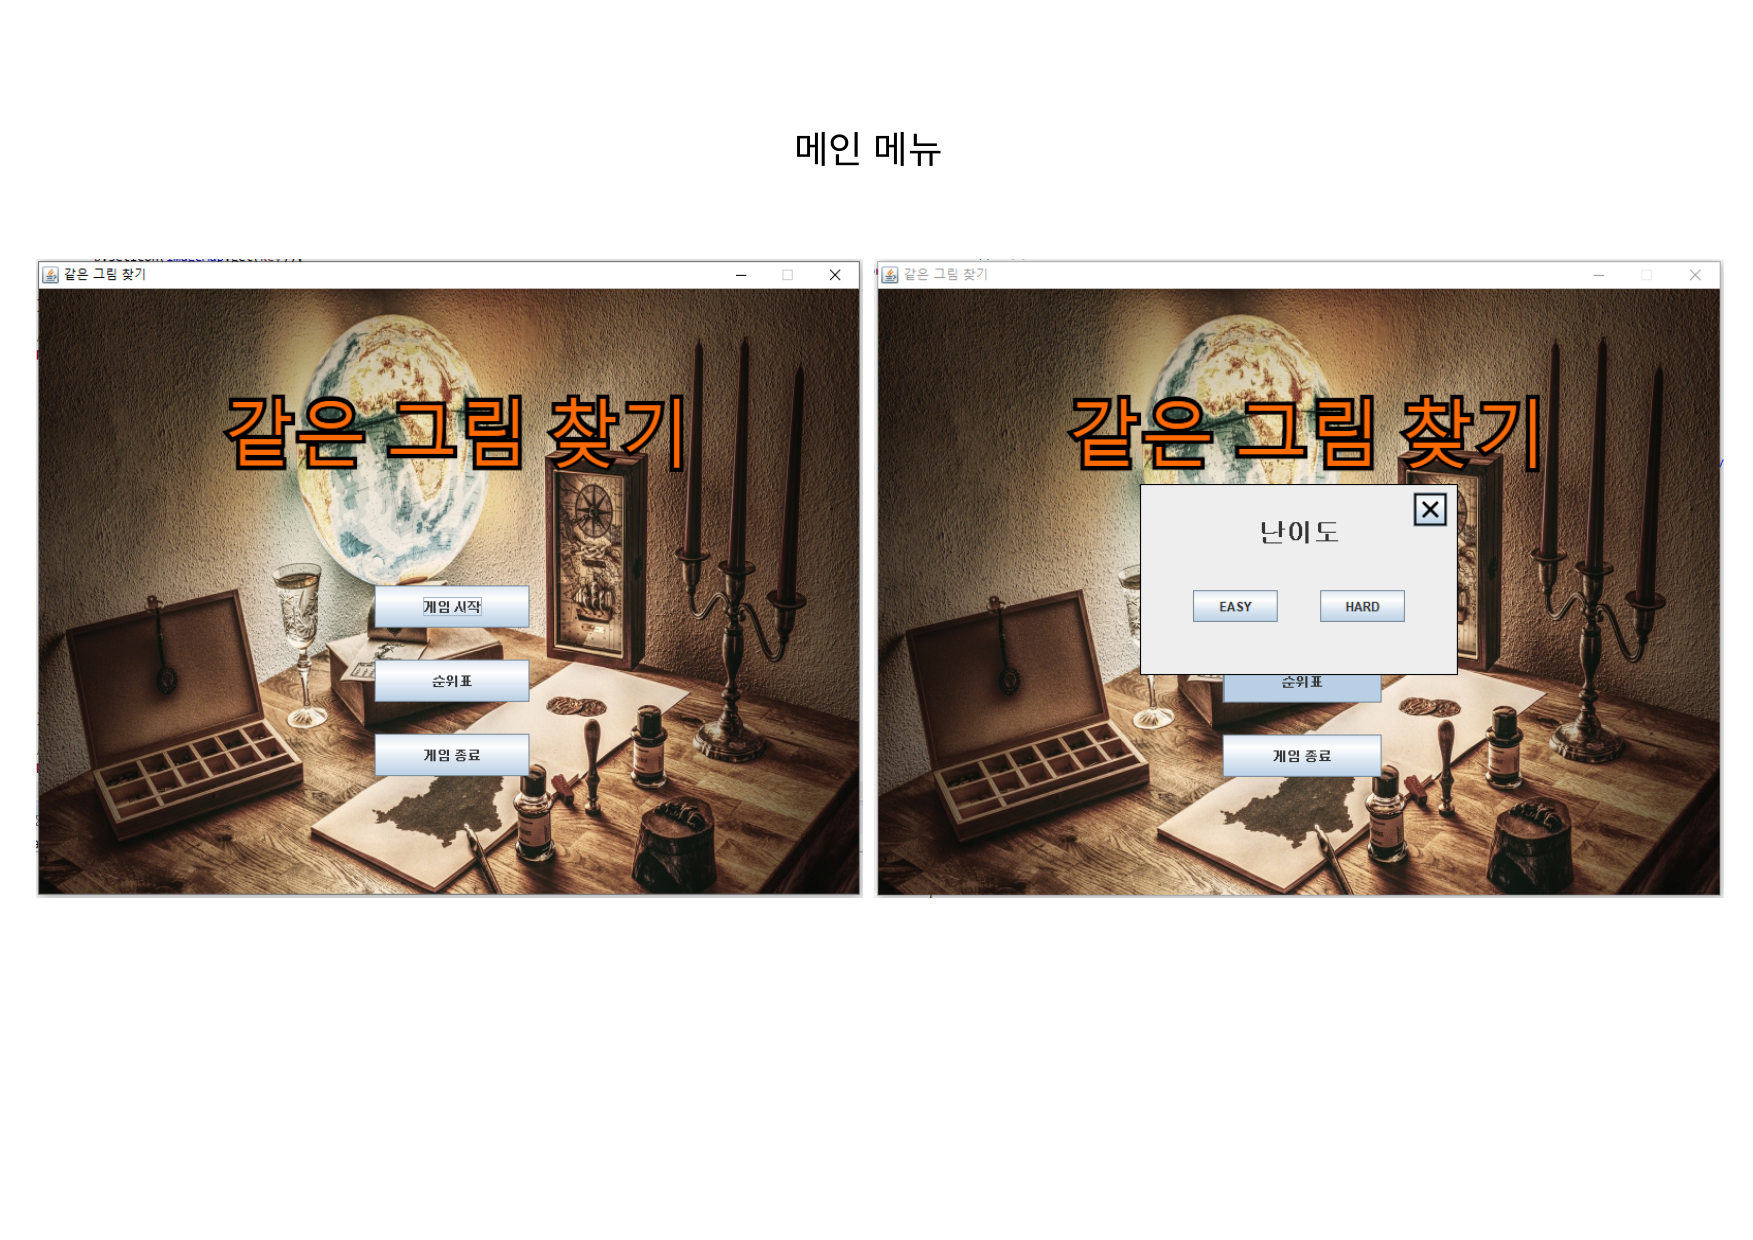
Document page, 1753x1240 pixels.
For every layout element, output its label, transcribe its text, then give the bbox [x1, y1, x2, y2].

picture [36, 259, 863, 898]
picture [874, 259, 1724, 898]
text_box 메인 메뉴 [779, 119, 1441, 178]
